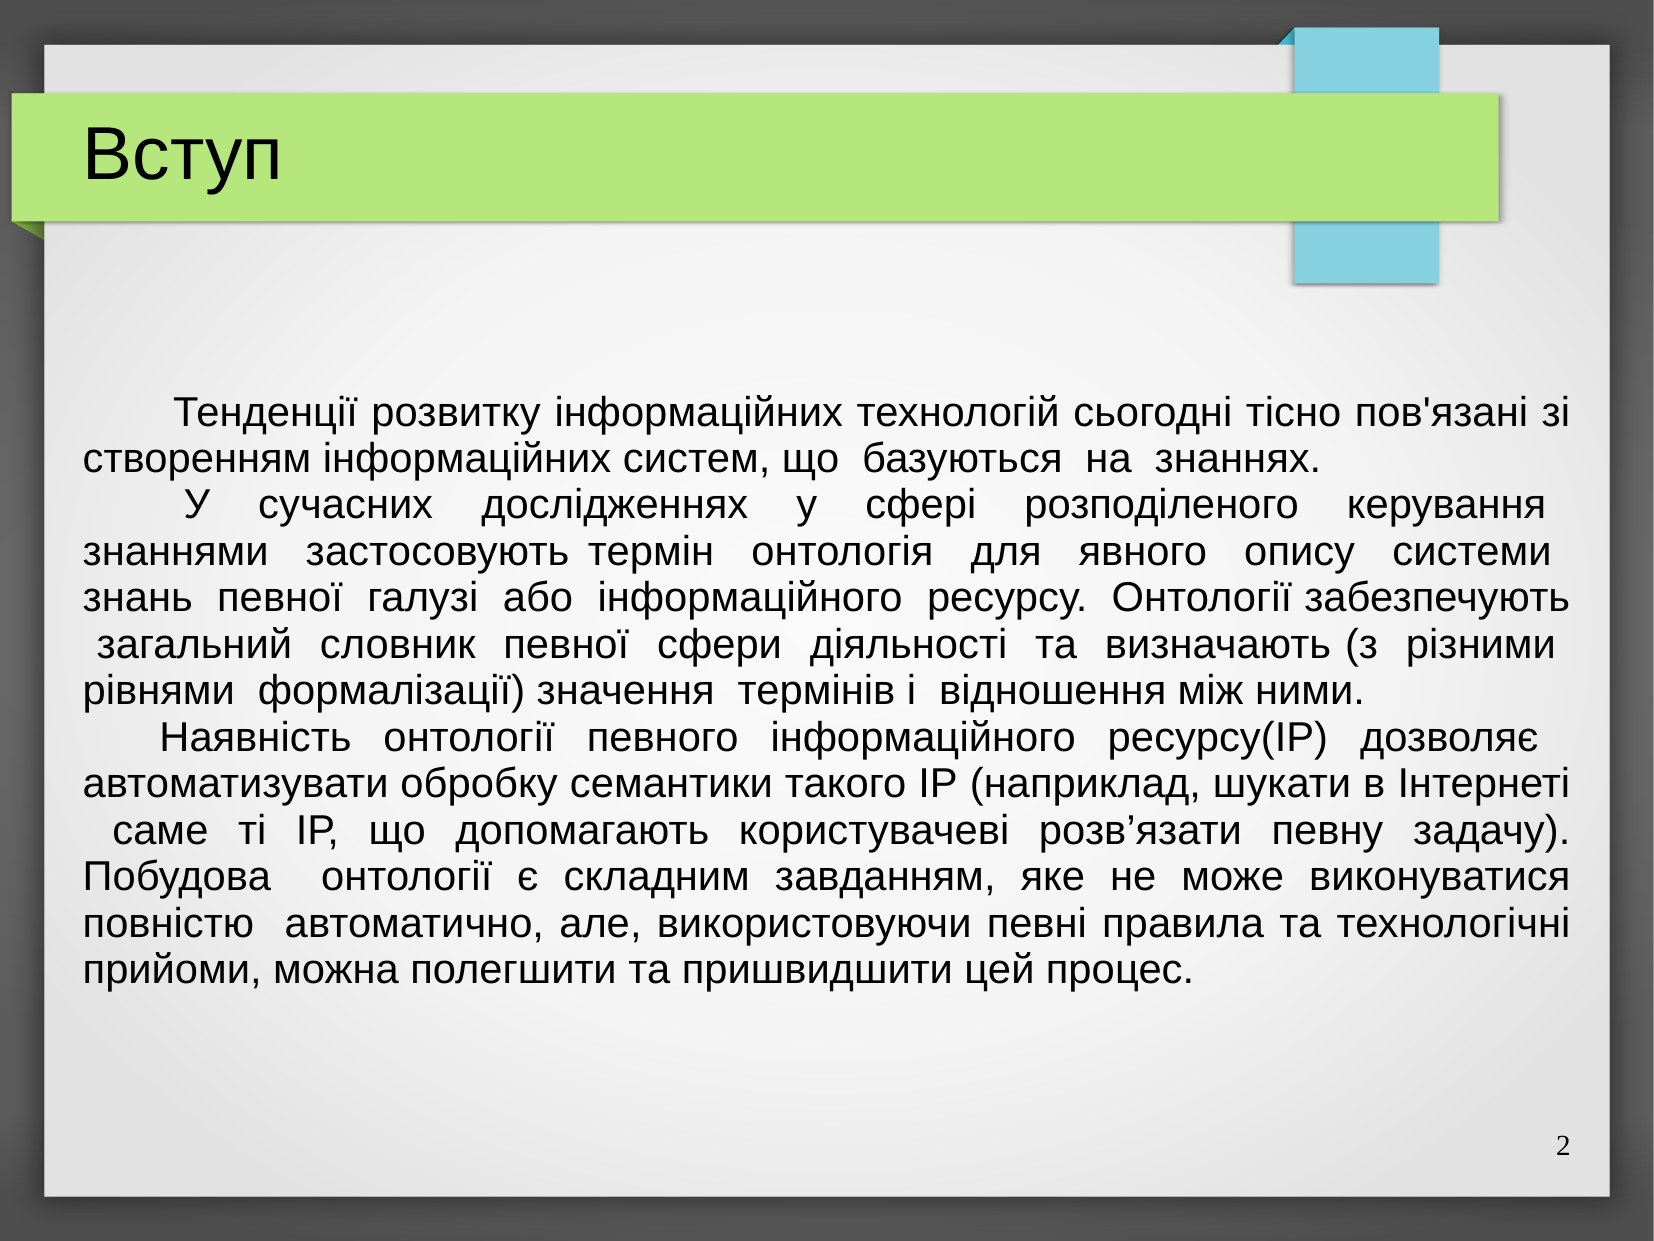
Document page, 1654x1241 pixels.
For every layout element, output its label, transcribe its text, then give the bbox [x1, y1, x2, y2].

list Тенденції розвитку інформаційних технологій сьогодні тісно пов'язані зі створенням інформаційних систем, що базуються на знаннях. У сучасних дослідженнях у сфері розподіленого керування знаннями застосовують термін онтологія для явного опису системи знань певної галузі або інформаційного ресурсу. Онтології забезпечують загальний словник певної сфери діяльності та визначають (з різними рівнями формалізації) значення термінів і відношення між ними. Наявність онтології певного інформаційного ресурсу(ІР) дозволяє автоматизувати обробку семантики такого ІР (наприклад, шукати в Інтернеті саме ті ІР, що допомагають користувачеві розв’язати певну задачу). Побудова онтології є складним завданням, яке не може виконуватися повністю автоматично, але, використовуючи певні правила та технологічні прийоми, можна полегшити та пришвидшити цей процес. [82, 295, 1571, 1015]
title Вступ [82, 94, 1264, 213]
picture [0, 0, 1654, 1241]
